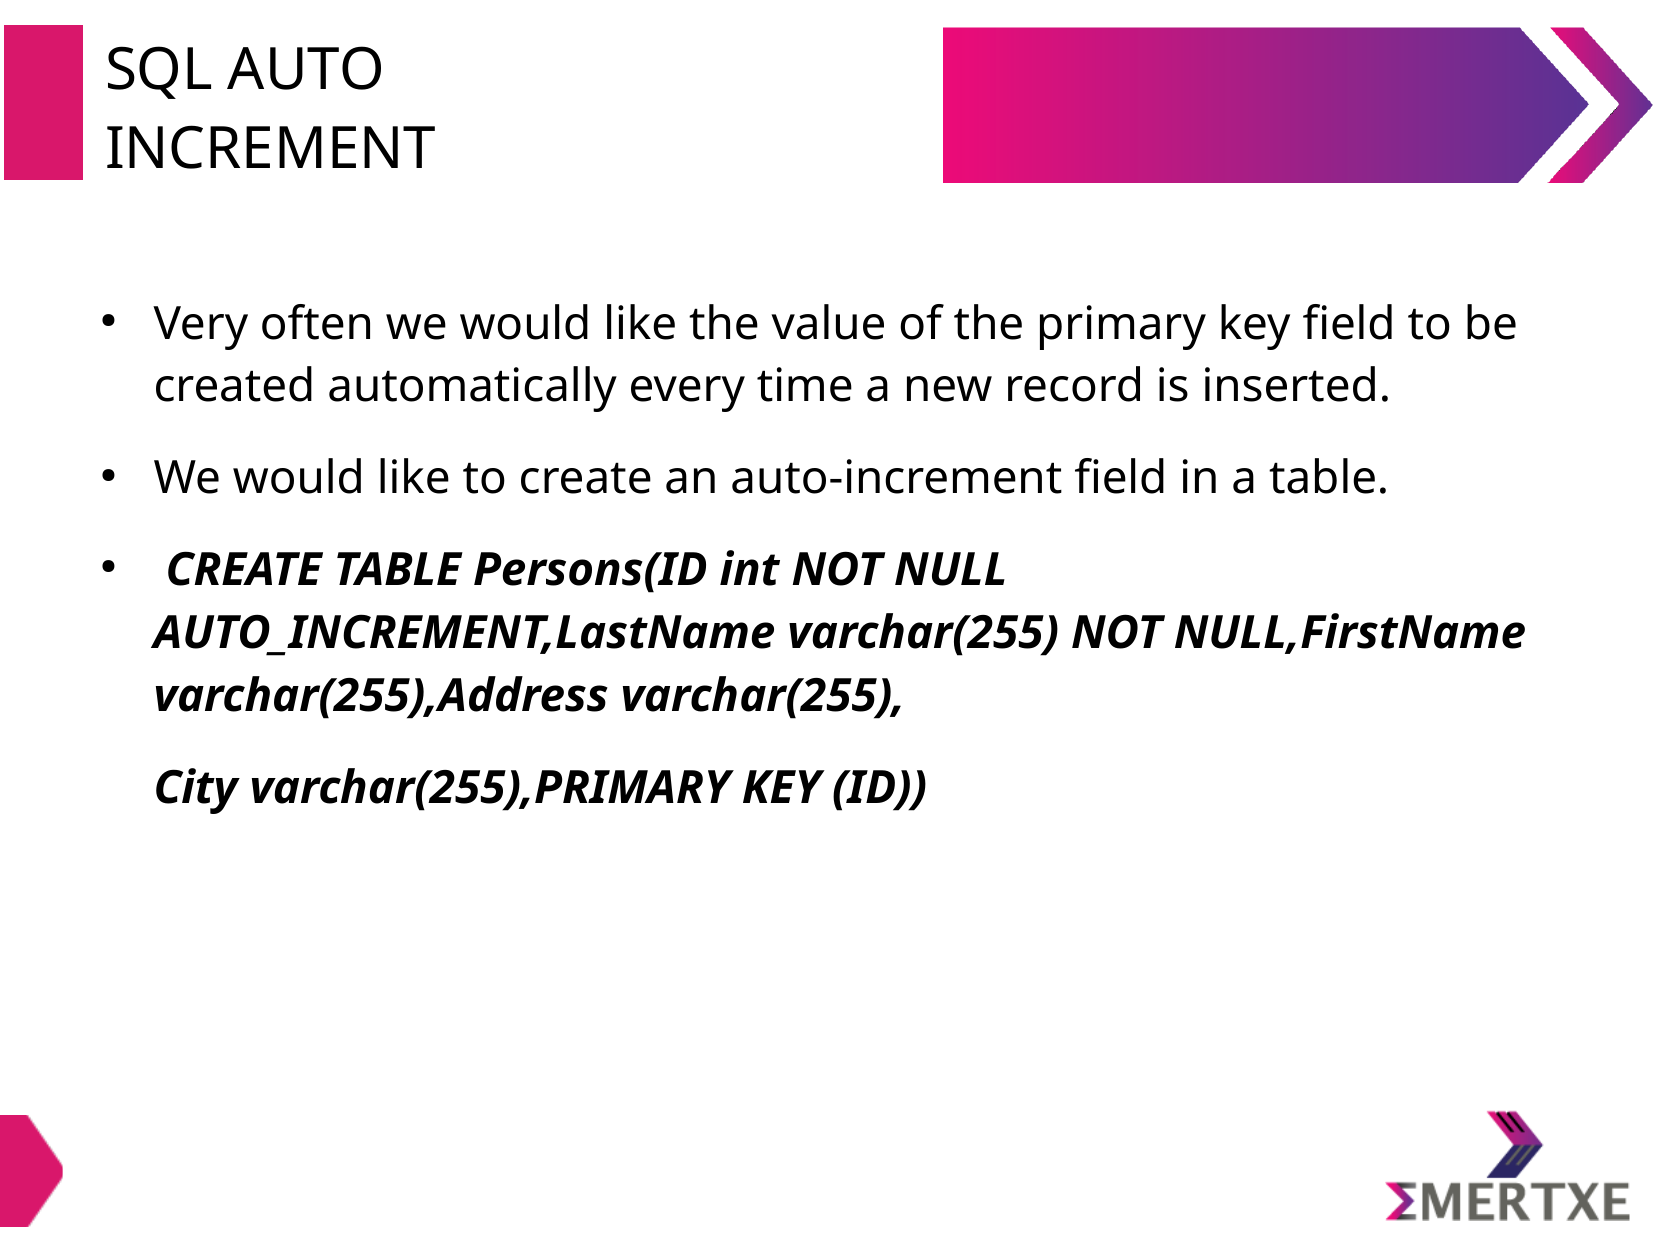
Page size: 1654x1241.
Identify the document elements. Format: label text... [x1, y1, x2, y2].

list Very often we would like the value of the primary key field to be created automatically every time a new record is inserted. We would like to create an auto-increment field in a table. CREATE TABLE Persons(ID int NOT NULL AUTO_INCREMENT,LastName varchar(255) NOT NULL,FirstName varchar(255),Address varchar(255), City varchar(255),PRIMARY KEY (ID)) [82, 290, 1571, 1010]
picture [1594, 27, 1653, 183]
title SQL AUTO INCREMENT [105, 2, 1594, 211]
picture [1385, 1107, 1631, 1221]
